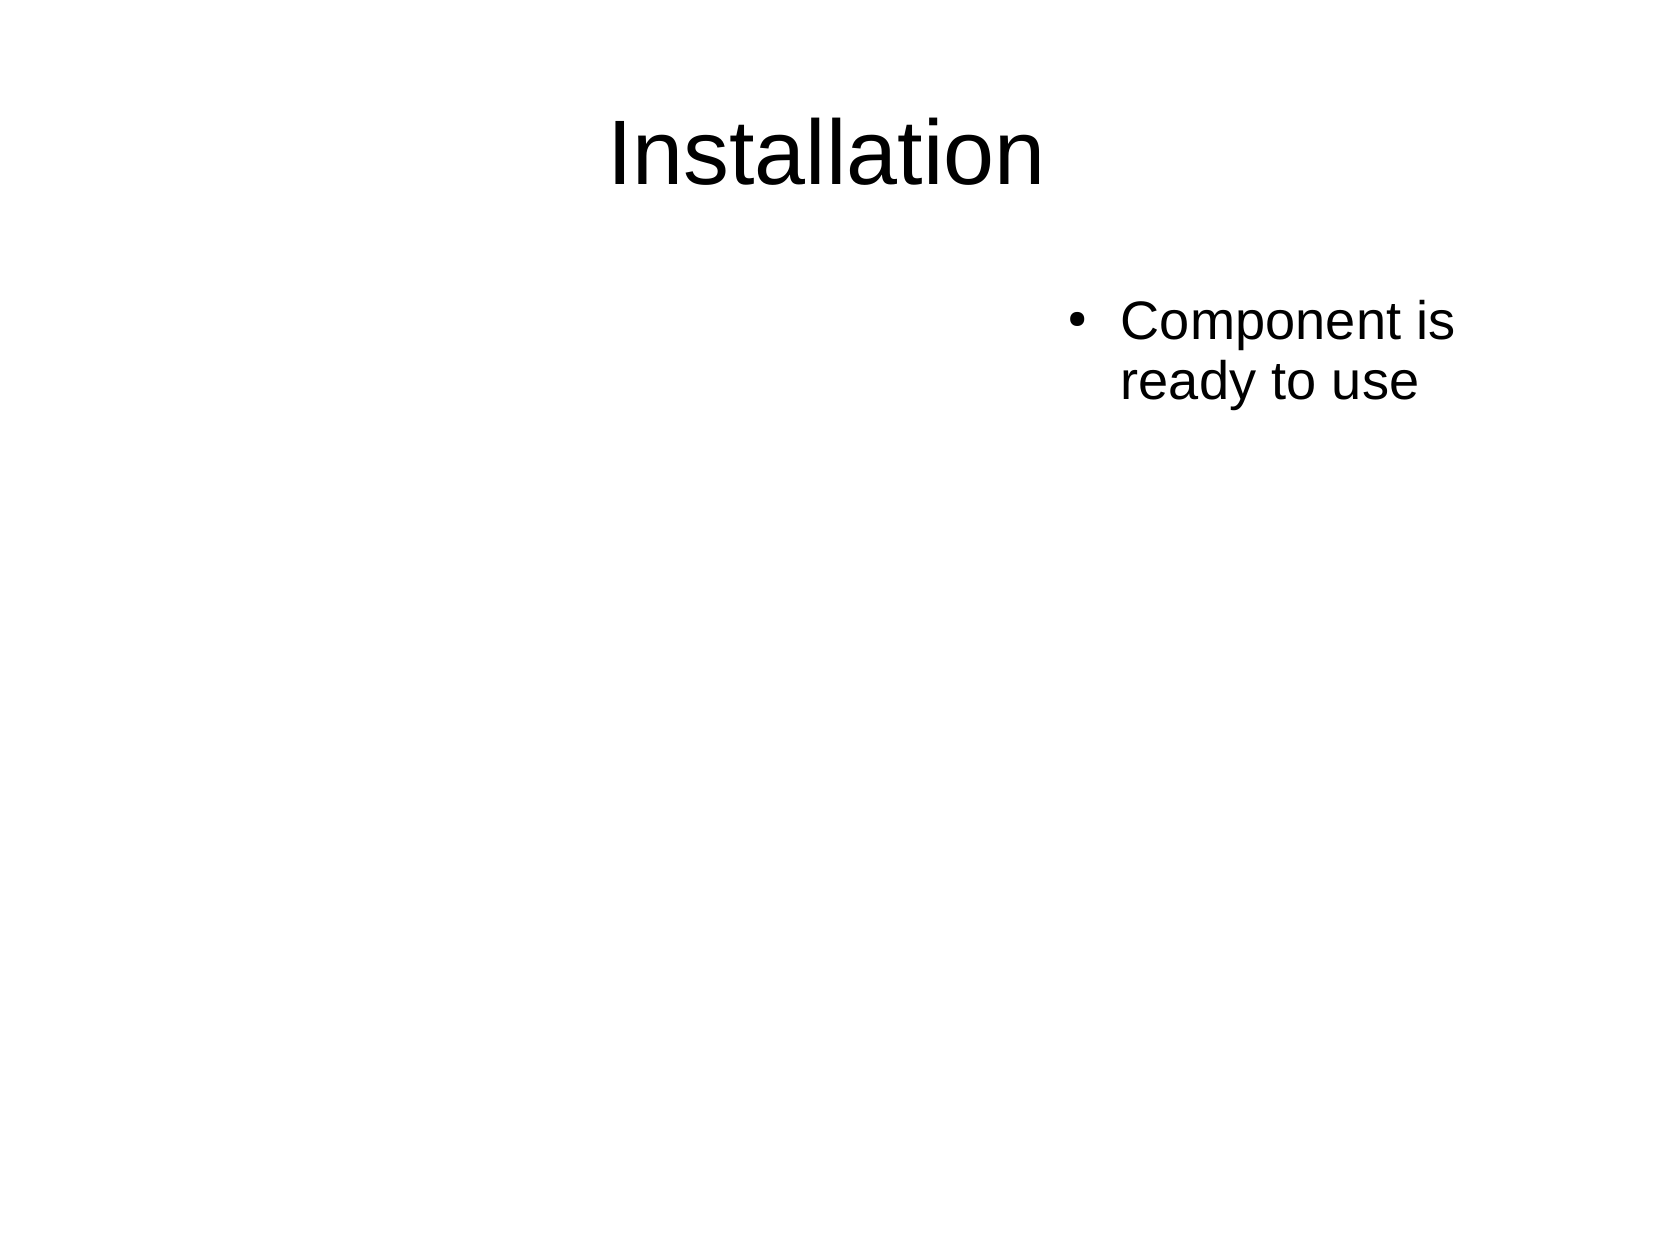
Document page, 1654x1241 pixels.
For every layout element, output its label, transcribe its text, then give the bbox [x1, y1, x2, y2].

list Component is ready to use [1050, 290, 1572, 1109]
title Installation [82, 49, 1571, 257]
